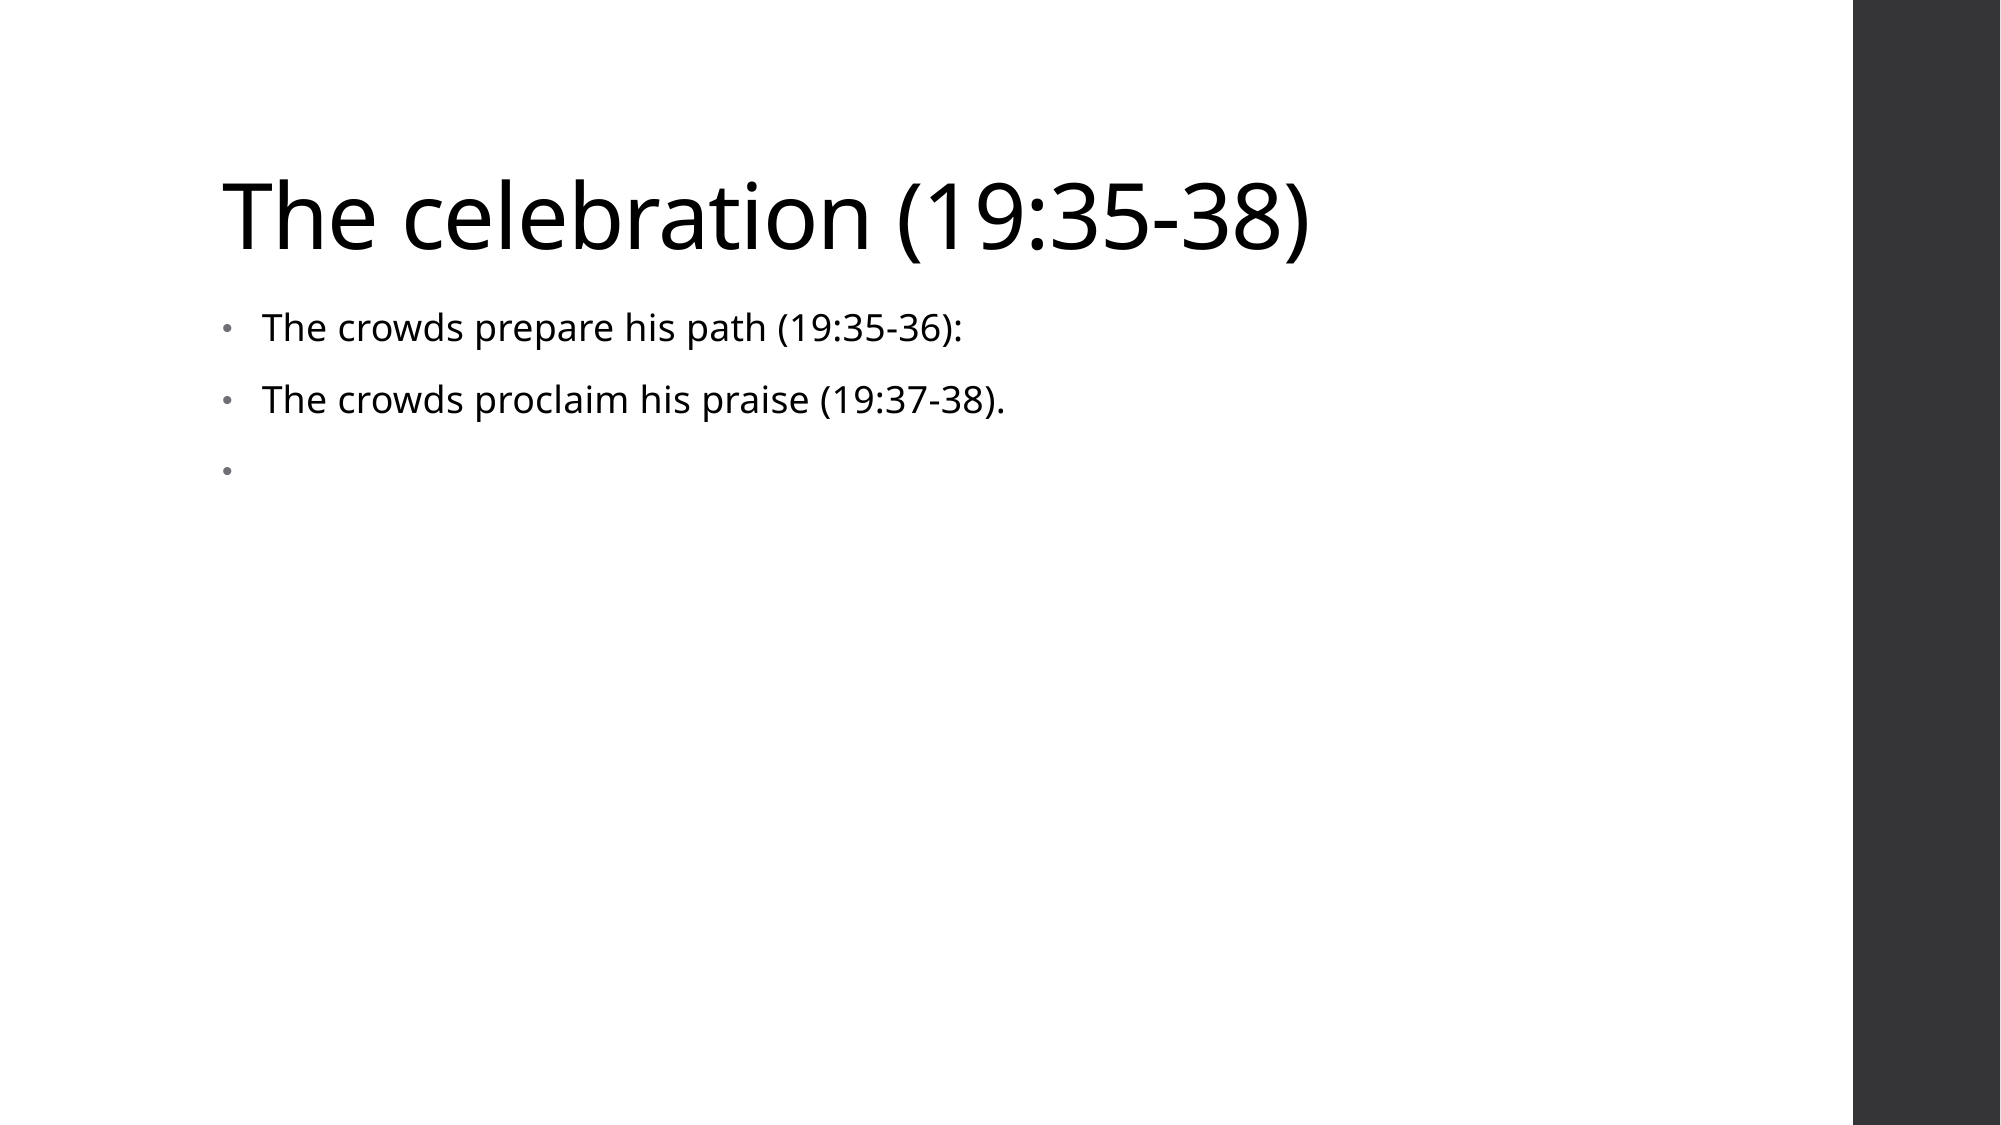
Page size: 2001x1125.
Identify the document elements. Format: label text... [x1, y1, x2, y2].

title The celebration (19:35-38) [206, 60, 1797, 278]
list The crowds prepare his path (19:35-36): The crowds proclaim his praise (19:37-38). [206, 299, 1617, 1014]
